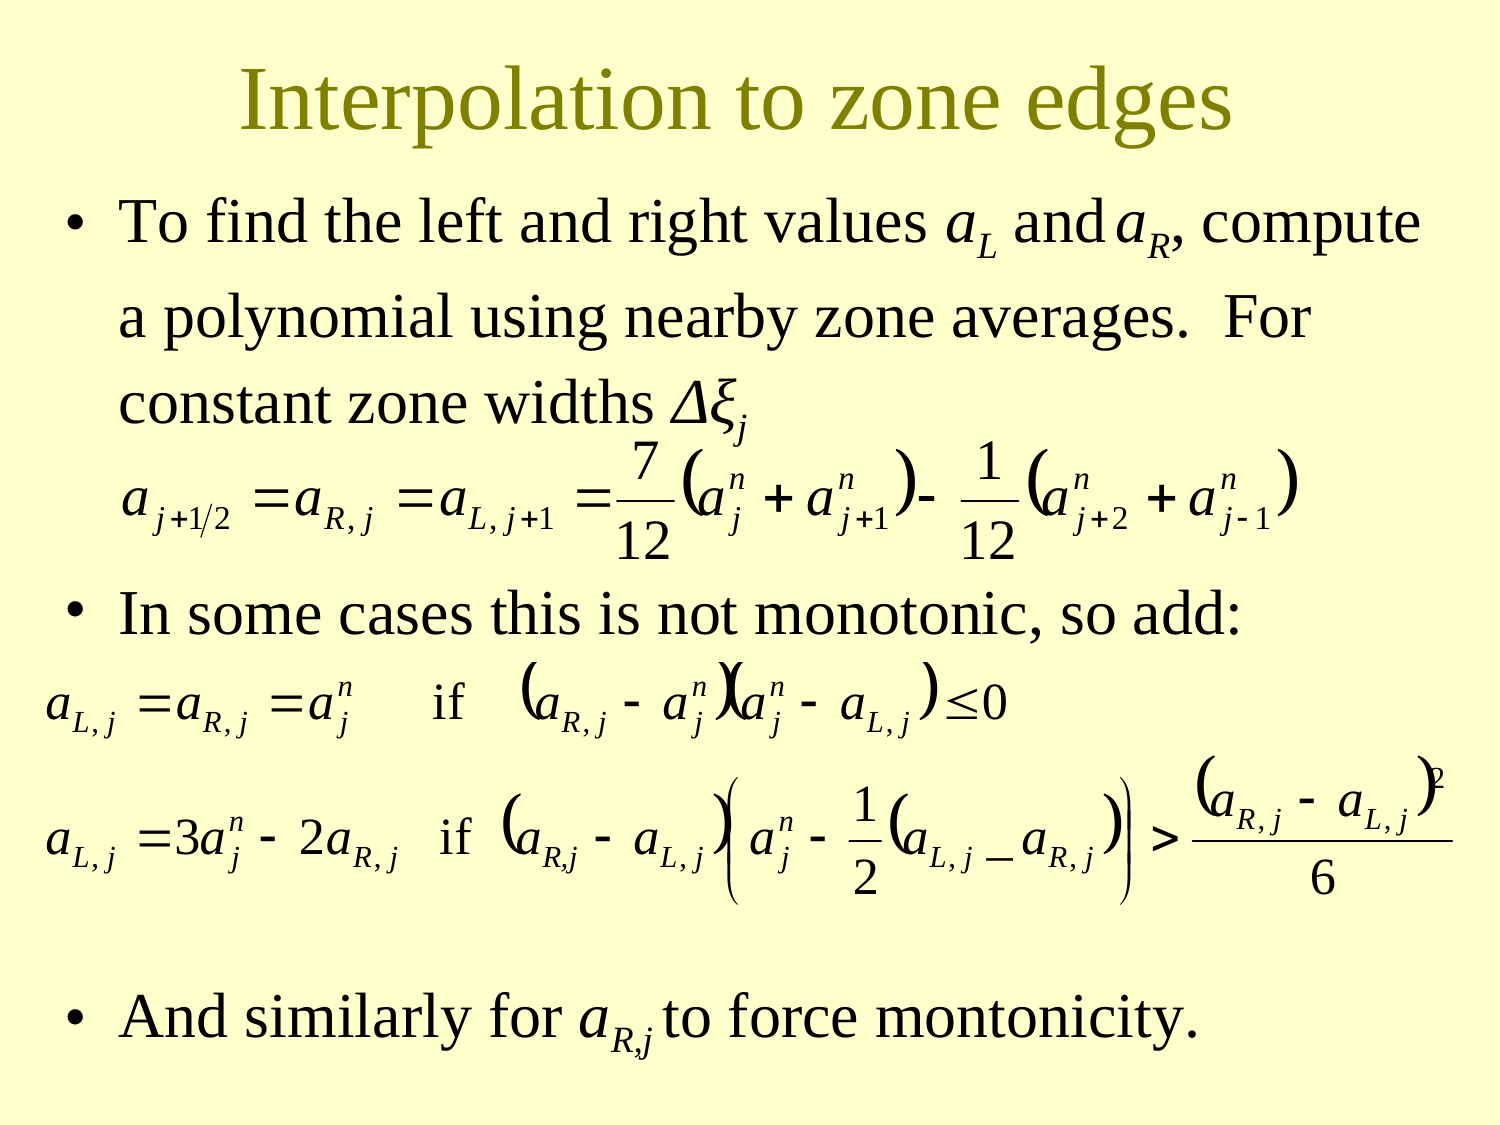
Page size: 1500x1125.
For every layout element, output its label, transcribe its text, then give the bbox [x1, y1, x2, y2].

list To find the left and right values aL and aR, compute a polynomial using nearby zone averages. For constant zone widths Δξj In some cases this is not monotonic, so add: And similarly for aR,j to force montonicity. [50, 916, 1463, 1075]
list To find the left and right values aL and aR, compute a polynomial using nearby zone averages. For constant zone widths Δξj In some cases this is not monotonic, so add: And similarly for aR,j to force montonicity. [50, 162, 1463, 662]
chart [112, 425, 1300, 573]
chart [37, 662, 1463, 916]
title Interpolation to zone edges [99, 37, 1375, 138]
